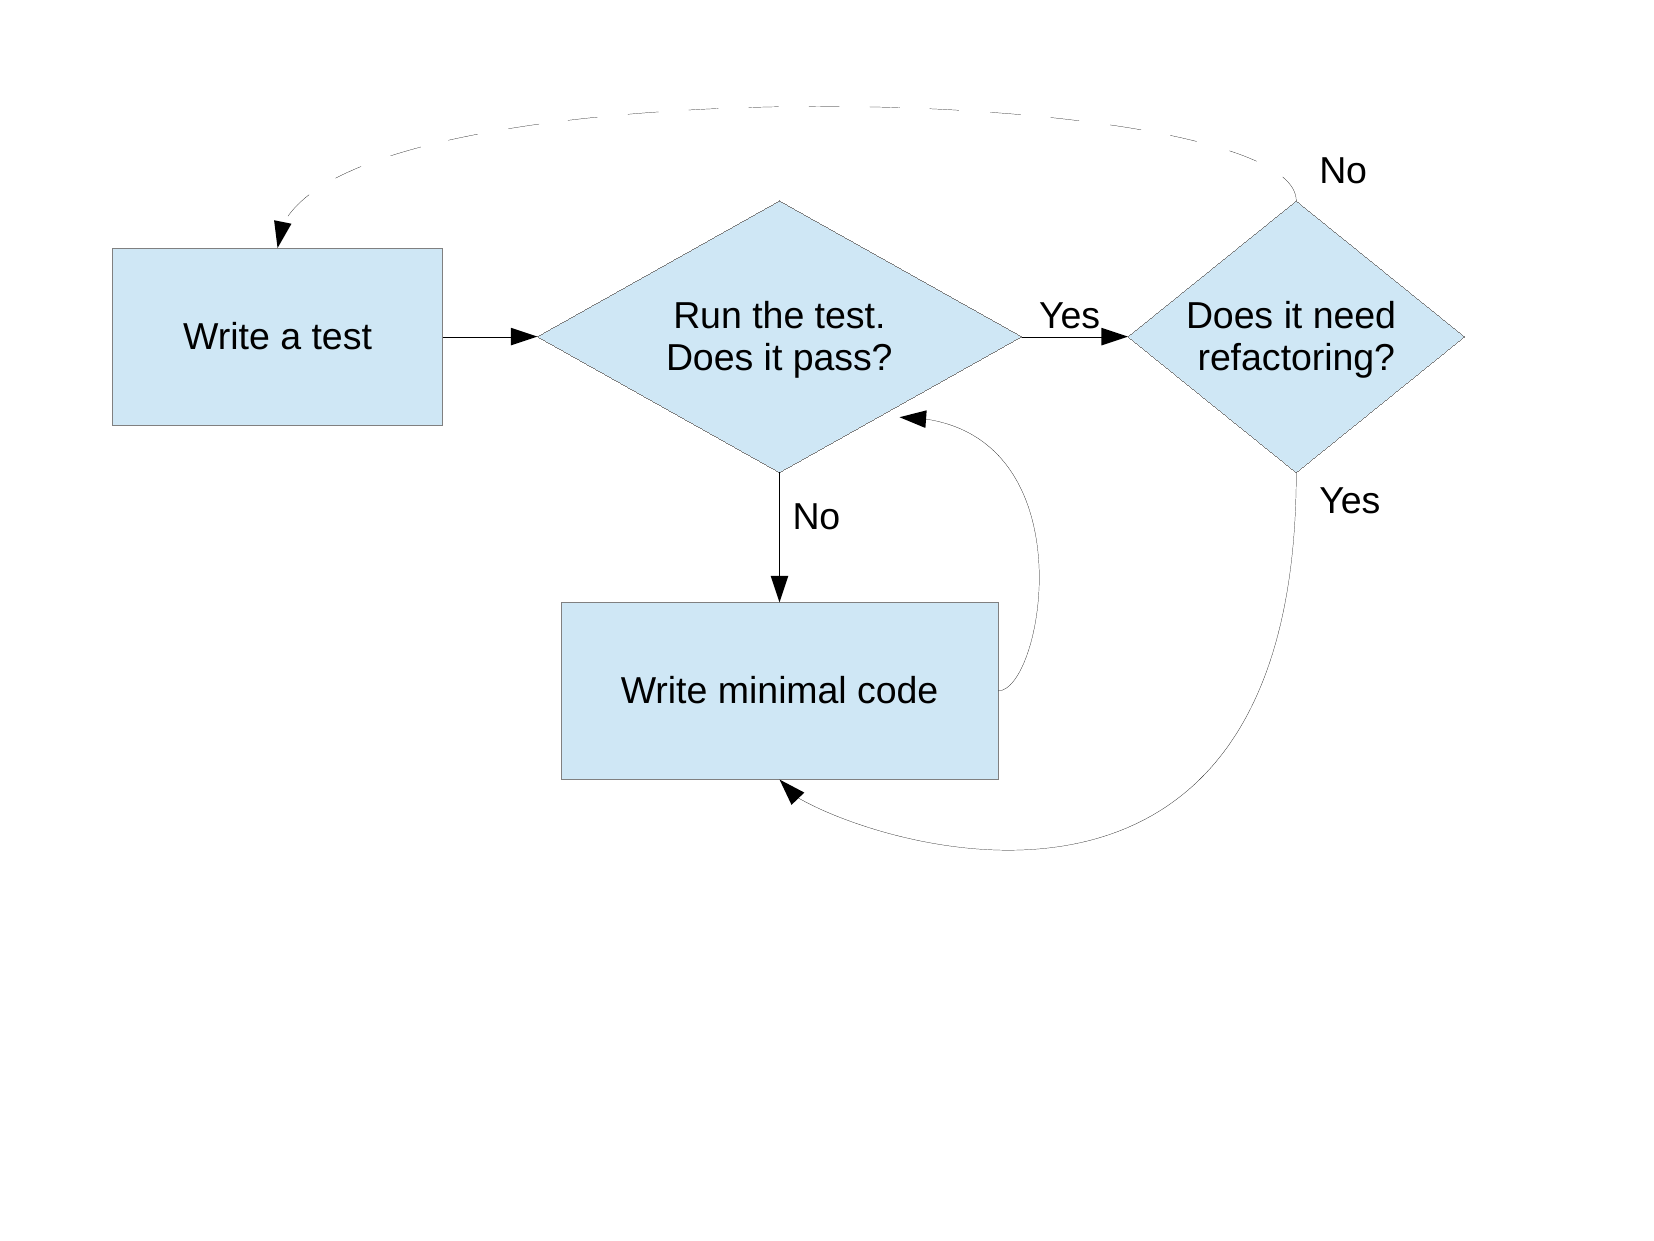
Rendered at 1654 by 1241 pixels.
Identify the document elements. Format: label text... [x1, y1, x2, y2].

text_box Does it need refactoring? [1127, 200, 1465, 473]
text_box Yes [1304, 472, 1396, 530]
text_box No [1304, 141, 1383, 199]
text_box Run the test. Does it pass? [538, 200, 1022, 473]
text_box Write minimal code [561, 602, 999, 780]
text_box Write a test [112, 248, 443, 426]
